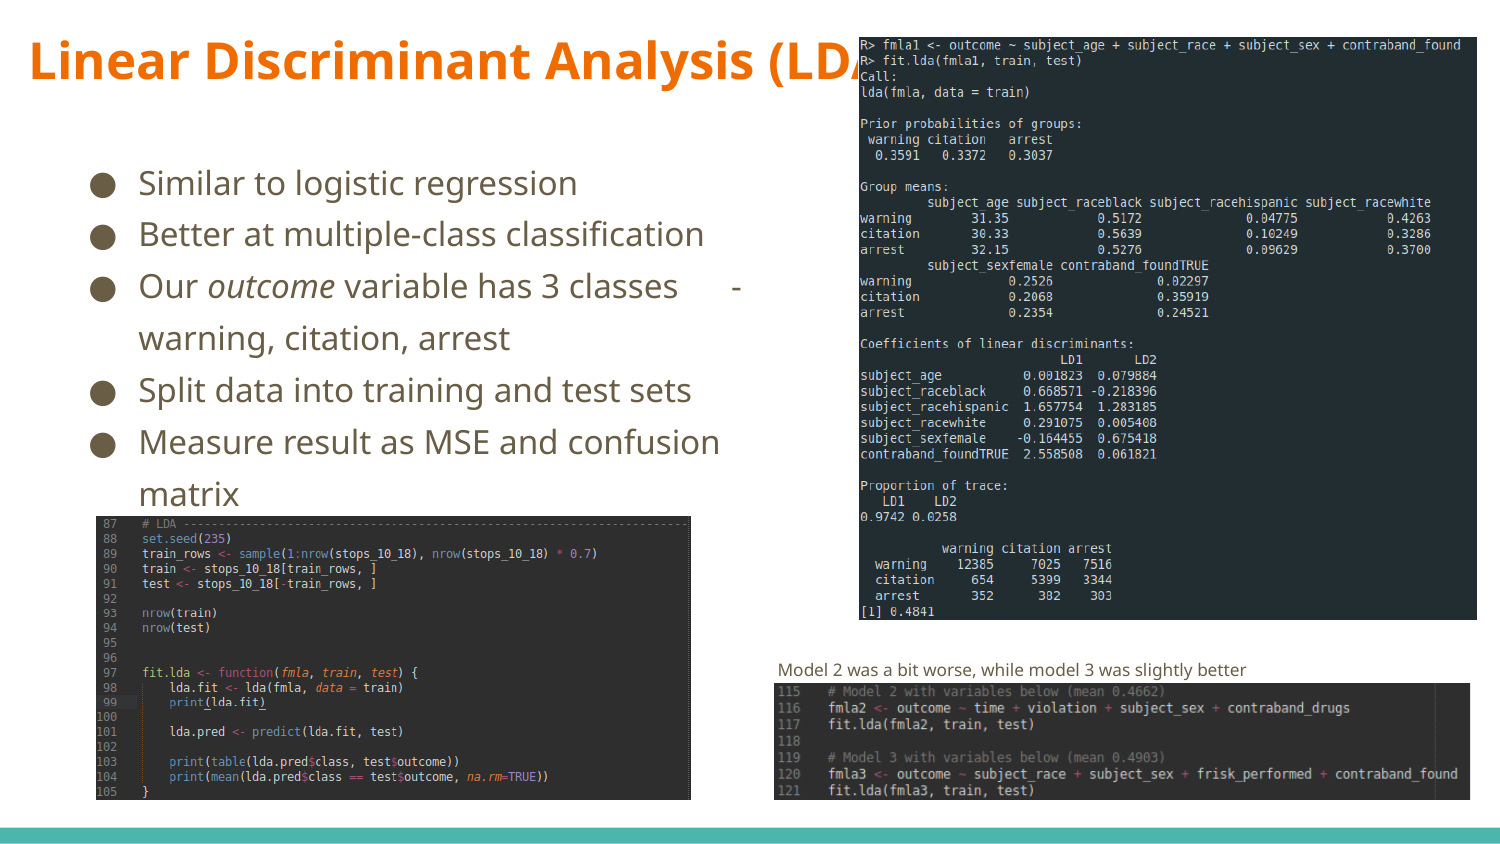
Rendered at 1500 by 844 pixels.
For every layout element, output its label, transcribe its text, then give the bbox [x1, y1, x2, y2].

picture [774, 696, 1471, 800]
title Linear Discriminant Analysis (LDA) [13, 9, 948, 126]
picture [96, 516, 691, 800]
list Similar to logistic regression Better at multiple-class classification Our outcome variable has 3 classes - warning, citation, arrest Split data into training and test sets Measure result as MSE and confusion matrix [56, 137, 833, 537]
list Model 2 was a bit worse, while model 3 was slightly better [762, 638, 1471, 696]
picture [858, 37, 1477, 620]
